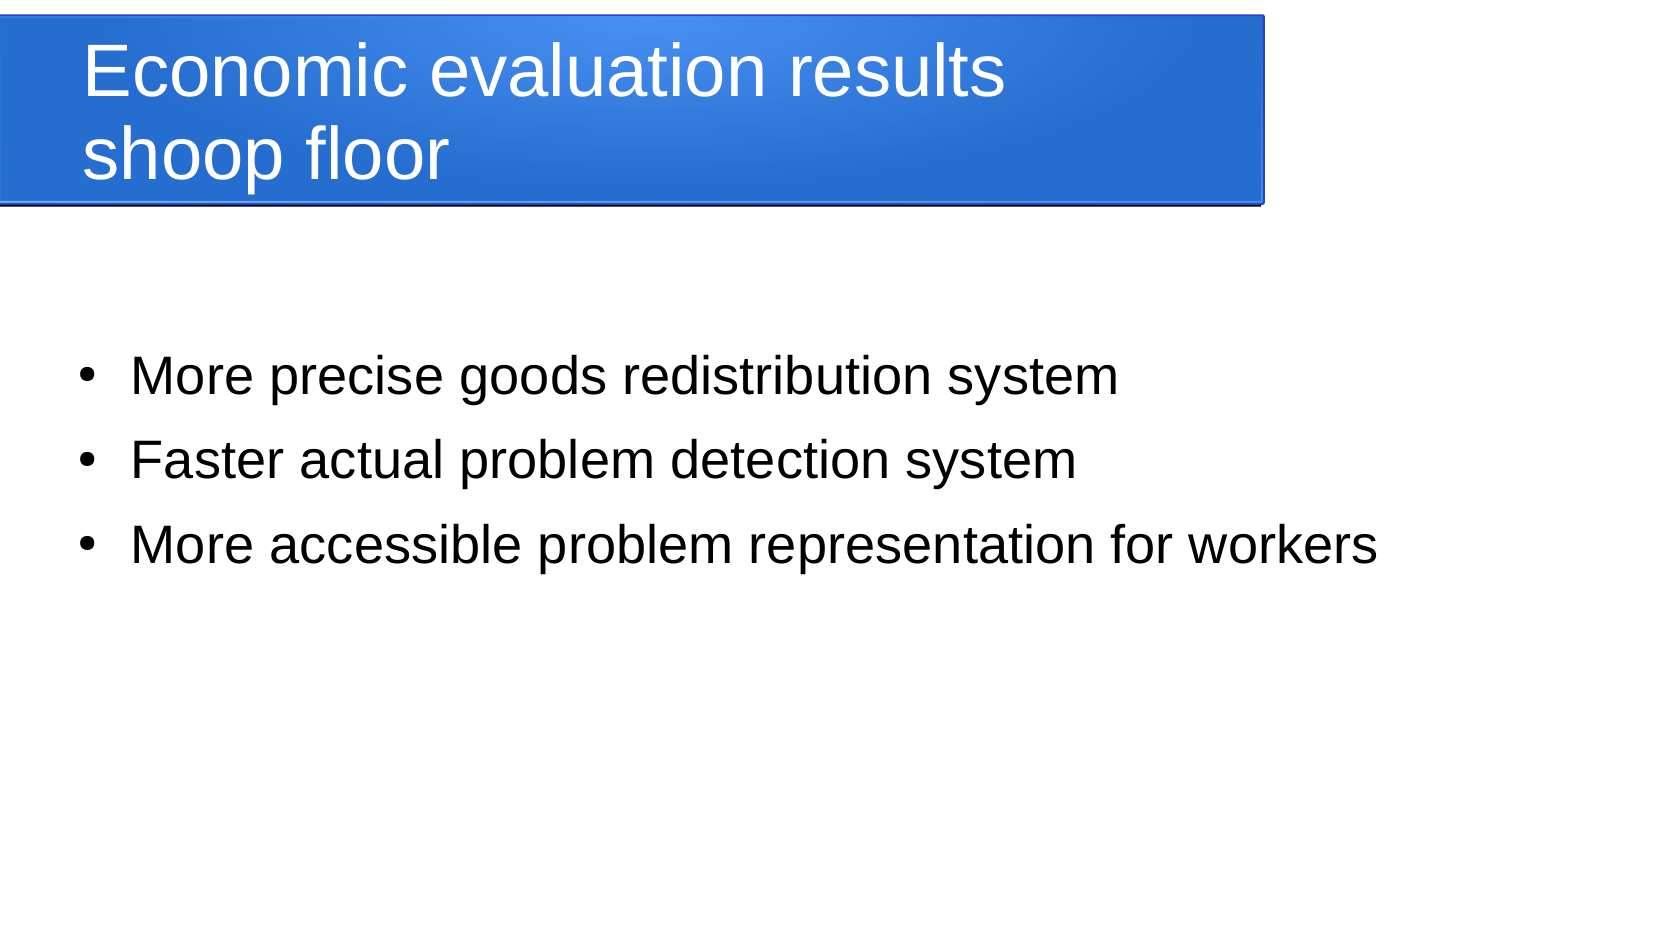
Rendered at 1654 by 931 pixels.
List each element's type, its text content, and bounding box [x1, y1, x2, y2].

title Economic evaluation results shoop floor [82, 29, 1235, 196]
list More precise goods redistribution system Faster actual problem detection system More accessible problem representation for workers [60, 345, 1549, 886]
